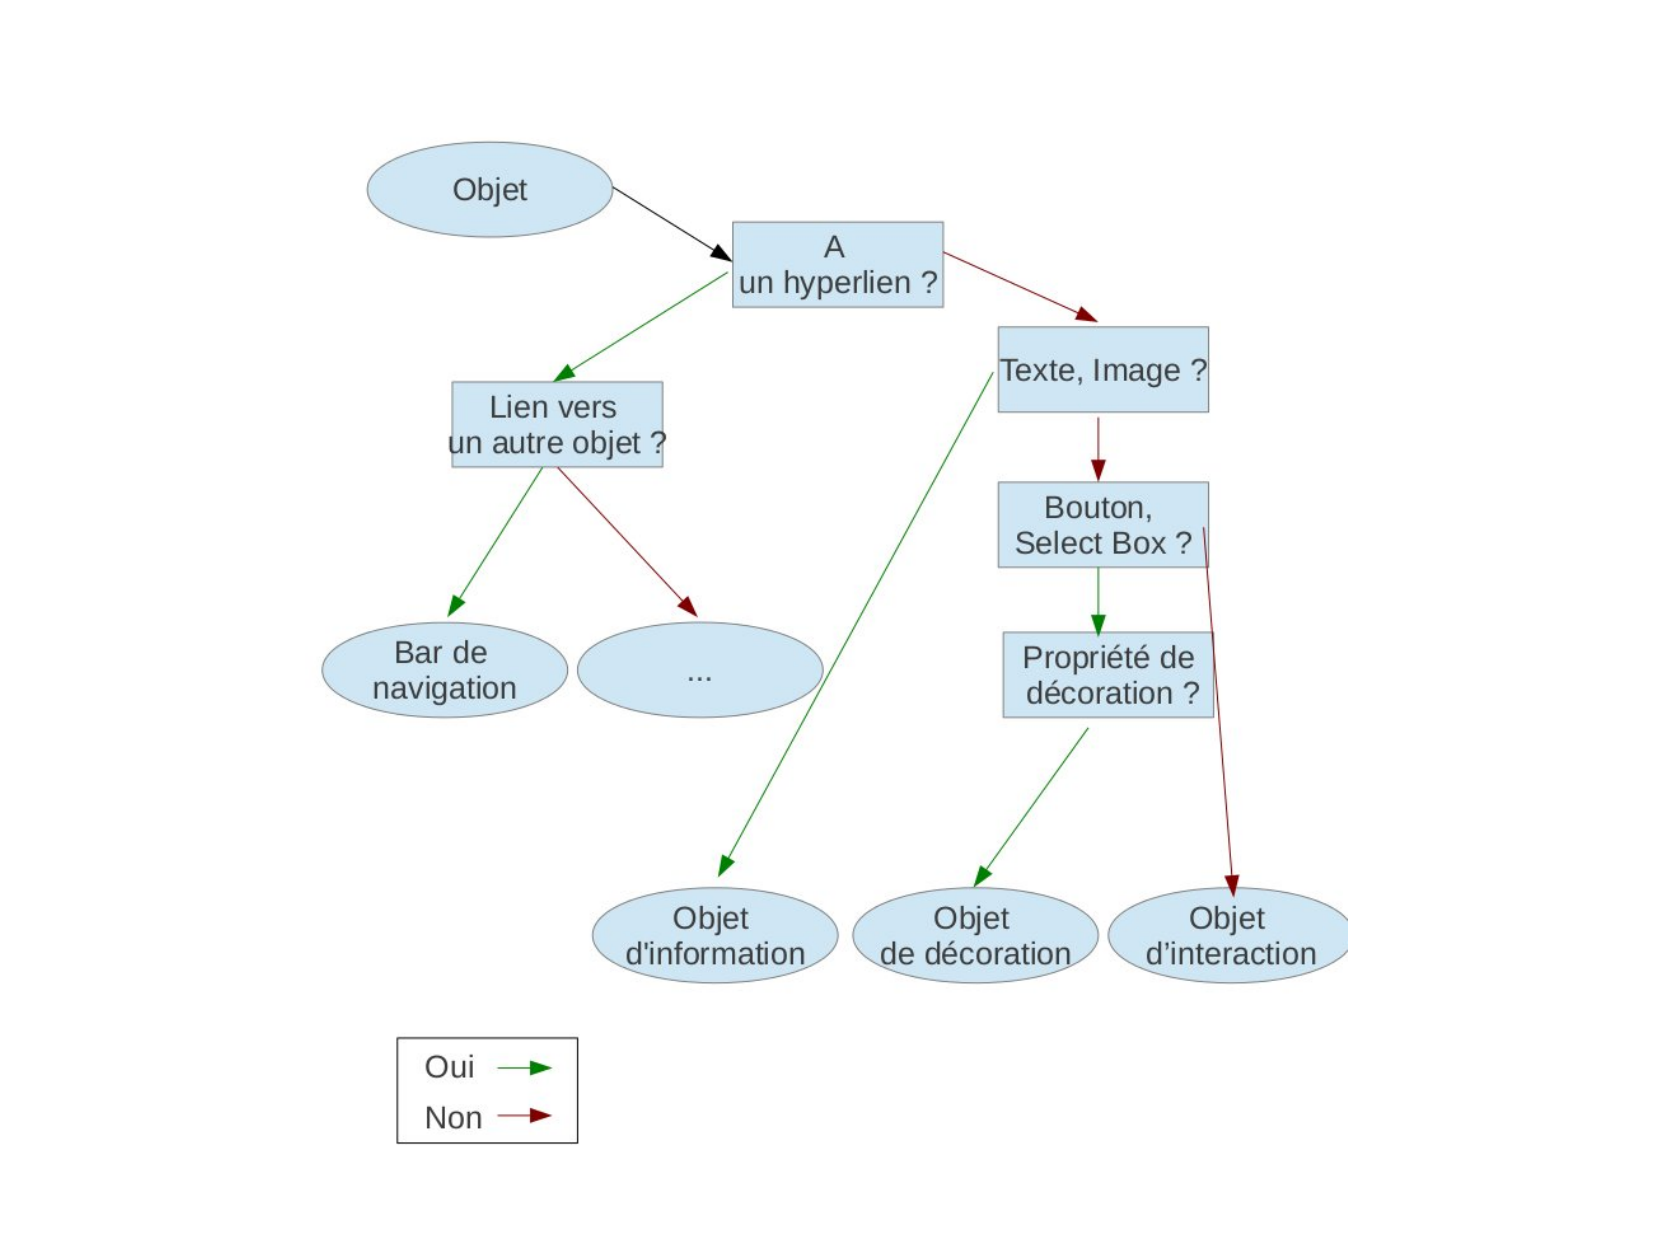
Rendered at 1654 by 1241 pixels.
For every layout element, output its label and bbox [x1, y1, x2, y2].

picture [305, 77, 1348, 1187]
